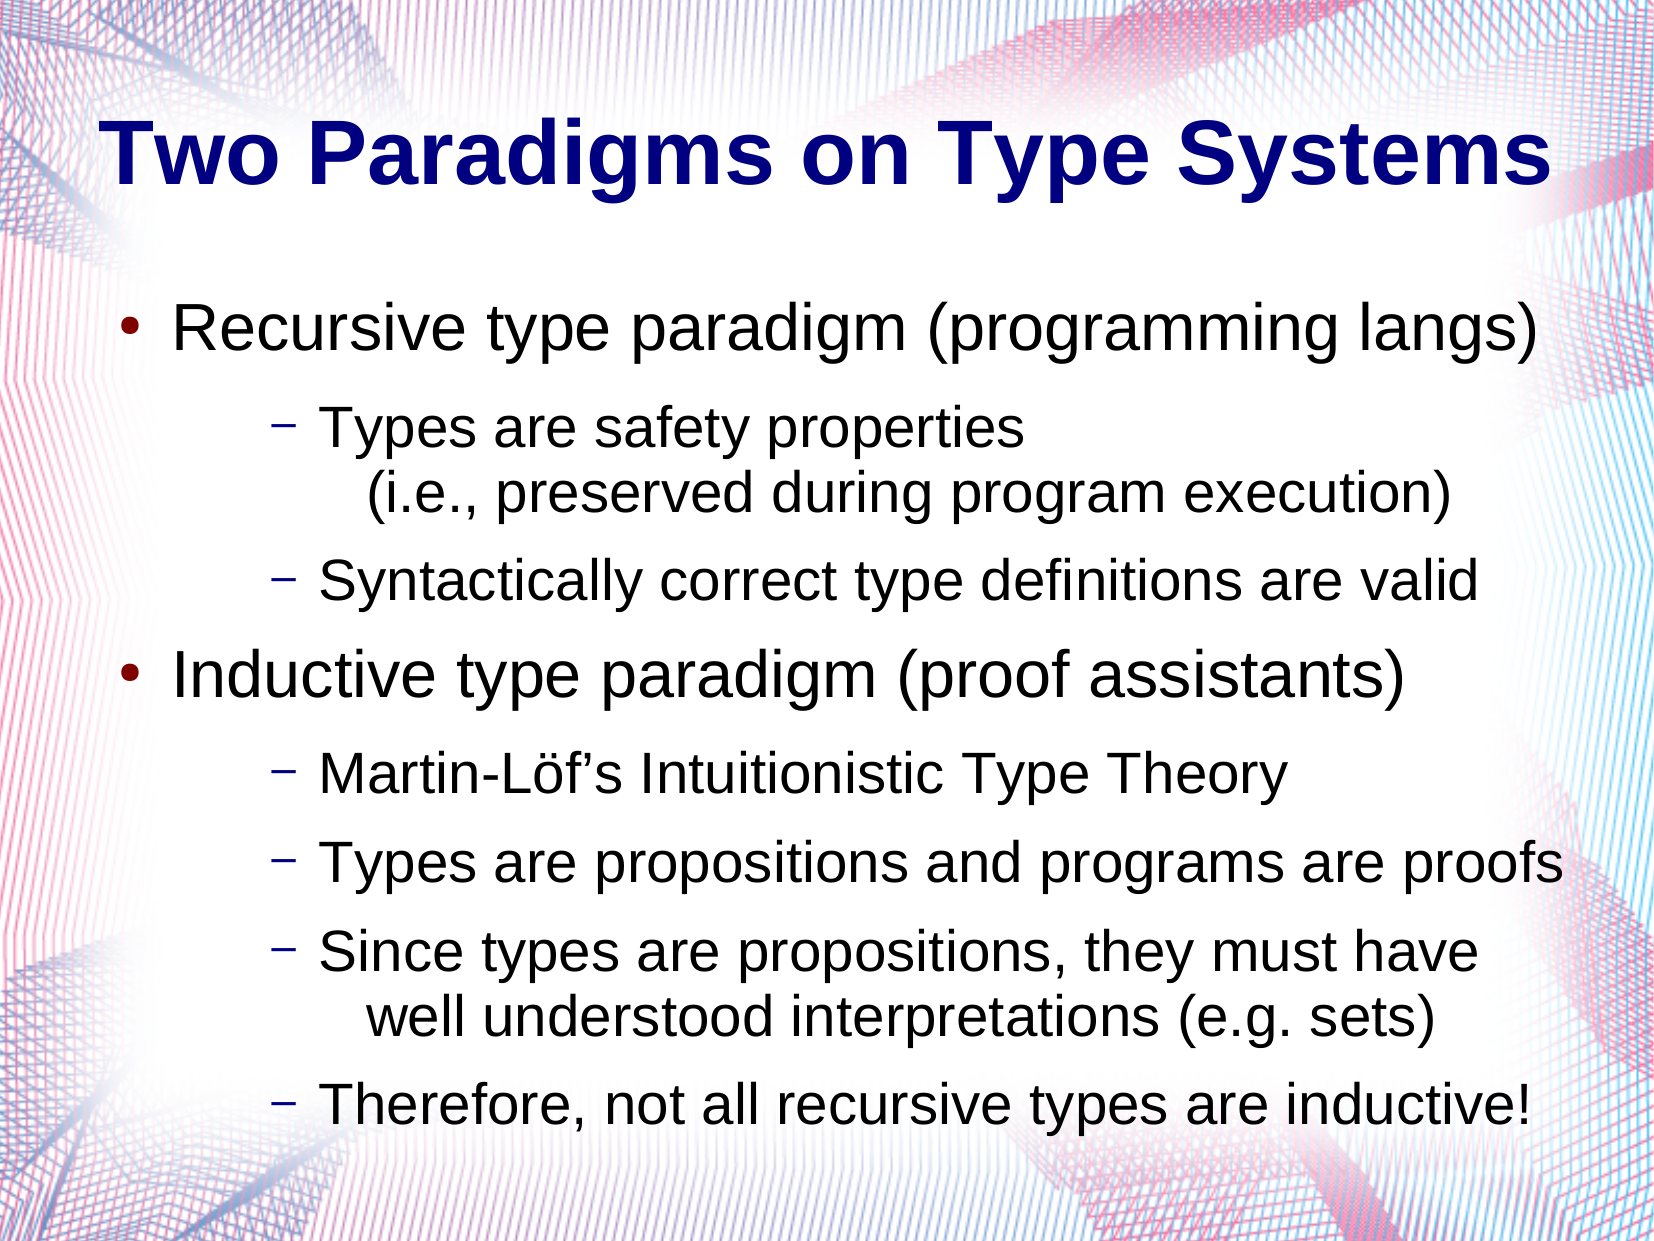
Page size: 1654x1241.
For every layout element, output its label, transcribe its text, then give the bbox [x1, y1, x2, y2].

title Two Paradigms on Type Systems [82, 49, 1571, 257]
picture [0, 0, 1654, 1241]
list Recursive type paradigm (programming langs) Types are safety properties (i.e., preserved during program execution) Syntactically correct type definitions are valid Inductive type paradigm (proof assistants) Martin-Löf’s Intuitionistic Type Theory Types are propositions and programs are proofs Since types are propositions, they must have well understood interpretations (e.g. sets) Therefore, not all recursive types are inductive! [82, 290, 1571, 1138]
